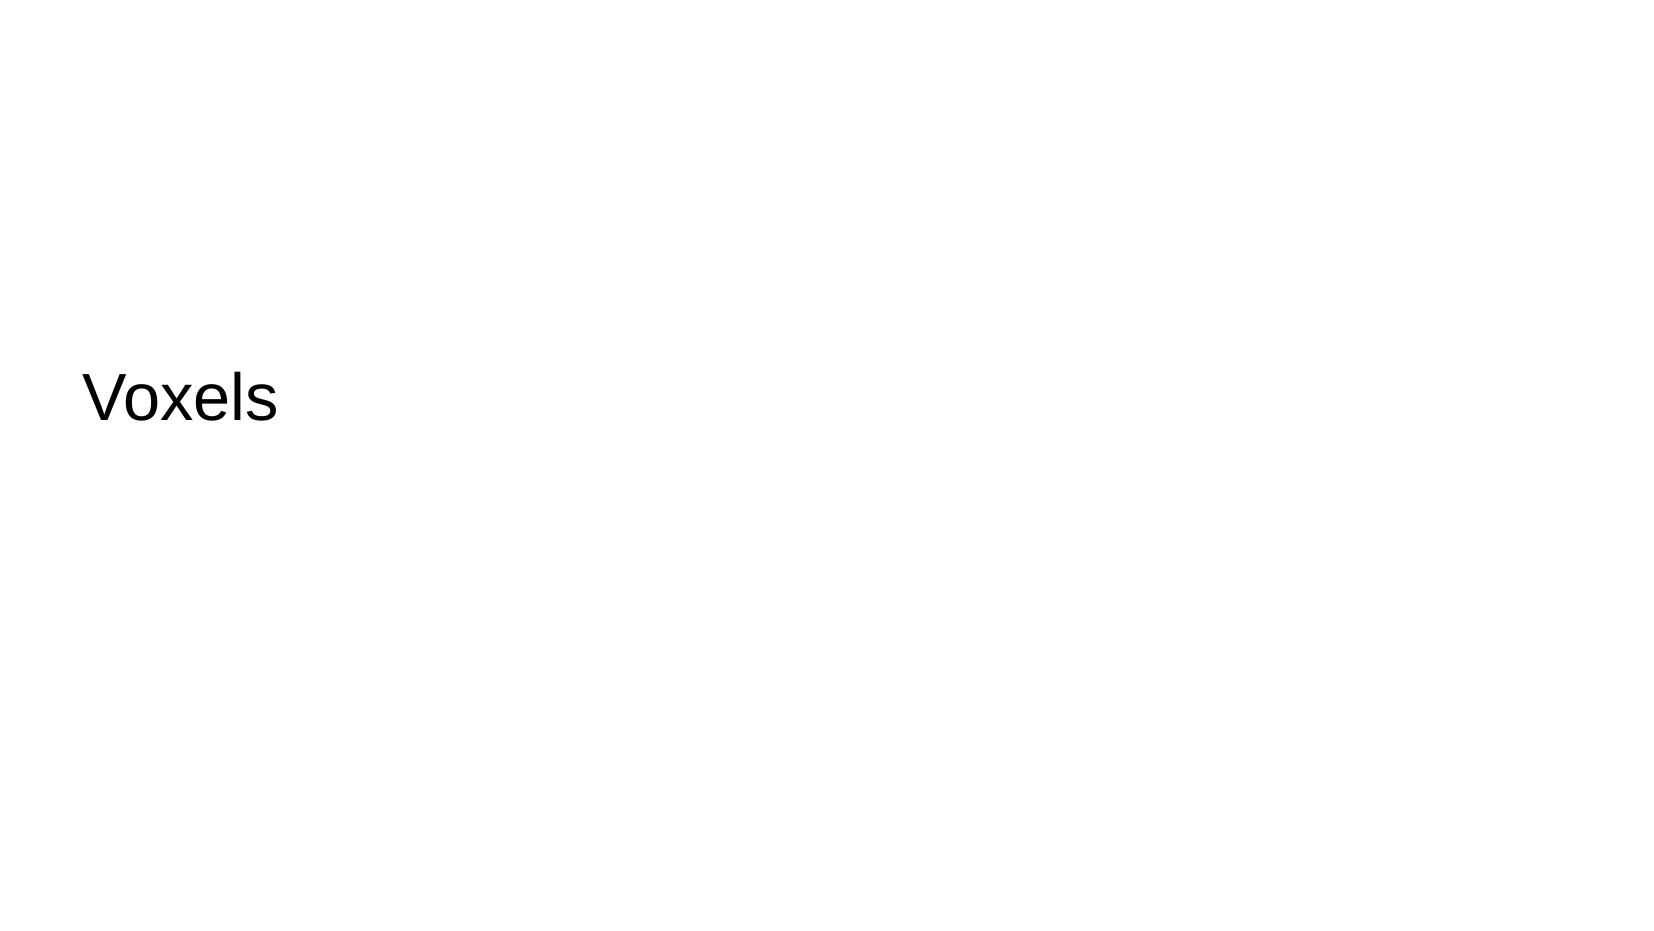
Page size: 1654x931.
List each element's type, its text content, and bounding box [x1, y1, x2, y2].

subtitle Voxels [82, 37, 1571, 757]
